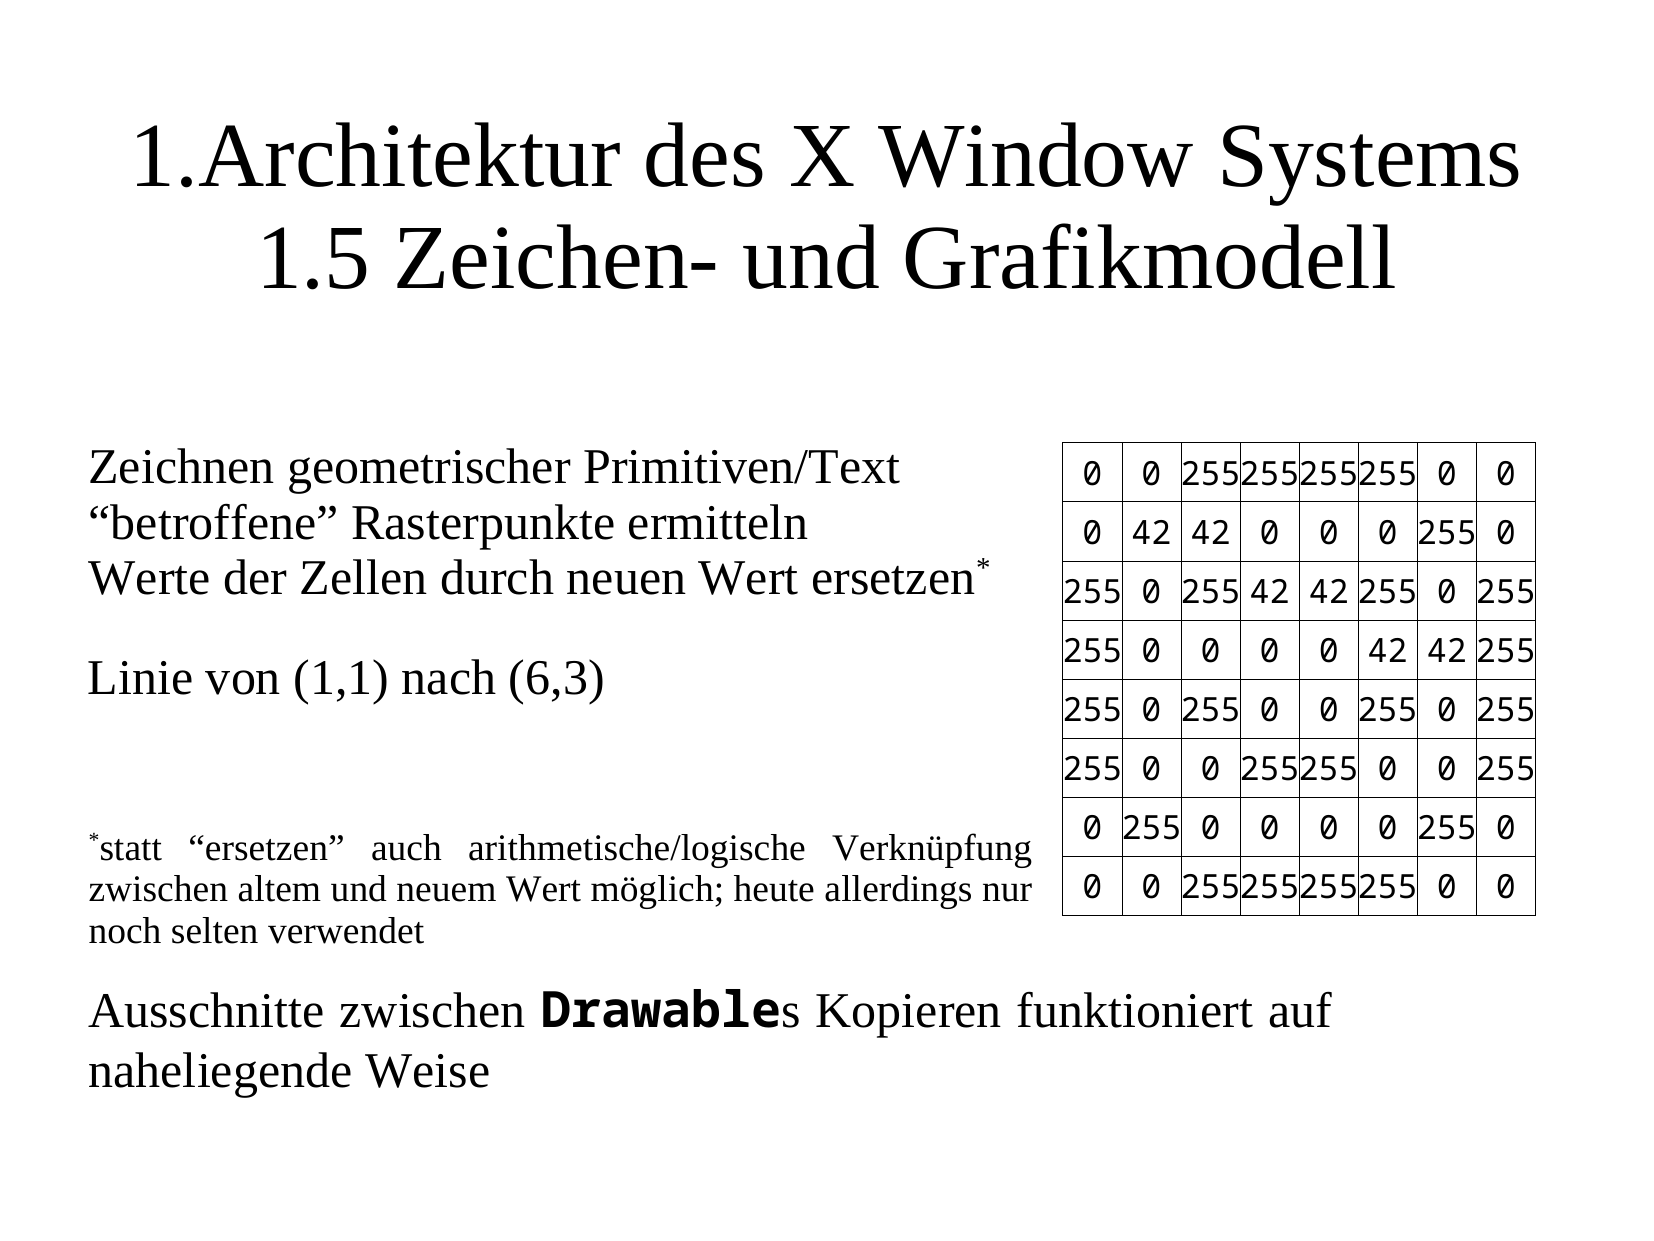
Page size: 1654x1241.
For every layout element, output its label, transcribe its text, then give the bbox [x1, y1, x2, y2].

text_box 0 [1123, 738, 1181, 797]
text_box 0 [1418, 562, 1476, 620]
text_box 0 [1122, 442, 1181, 501]
text_box 0 [1062, 856, 1122, 916]
text_box 42 [1299, 561, 1359, 621]
text_box 0 [1358, 797, 1417, 856]
text_box 255 [1062, 620, 1123, 679]
text_box 0 [1062, 442, 1122, 501]
text_box 255 [1476, 561, 1536, 620]
text_box 0 [1418, 857, 1476, 916]
text_box 255 [1299, 856, 1358, 916]
text_box 0 [1123, 562, 1181, 620]
text_box 255 [1417, 501, 1477, 562]
text_box 255 [1299, 442, 1358, 502]
text_box 0 [1241, 679, 1299, 738]
text_box 255 [1240, 856, 1299, 916]
text_box 0 [1181, 739, 1240, 797]
text_box 0 [1241, 502, 1299, 561]
text_box 0 [1476, 442, 1536, 501]
text_box 255 [1181, 856, 1240, 916]
text_box 0 [1062, 501, 1122, 561]
title 1.Architektur des X Window Systems 1.5 Zeichen- und Grafikmodell [121, 102, 1534, 311]
text_box 0 [1240, 798, 1299, 856]
text_box 0 [1240, 621, 1299, 679]
text_box 0 [1062, 798, 1122, 856]
text_box 255 [1417, 797, 1477, 857]
text_box 42 [1122, 501, 1181, 562]
text_box 255 [1181, 442, 1240, 501]
text_box 255 [1359, 561, 1418, 620]
text_box 42 [1417, 620, 1477, 680]
text_box 0 [1181, 621, 1240, 679]
text_box 0 [1417, 738, 1476, 797]
text_box 0 [1182, 797, 1240, 856]
text_box 255 [1358, 442, 1418, 502]
text_box 0 [1123, 620, 1181, 679]
text_box 255 [1181, 679, 1241, 739]
text_box 255 [1358, 856, 1418, 916]
text_box Ausschnitte zwischen Drawables Kopieren funktioniert auf naheliegende Weise [88, 974, 1536, 1092]
text_box 0 [1359, 739, 1417, 797]
text_box 255 [1477, 620, 1536, 679]
text_box 255 [1300, 738, 1359, 798]
text_box *statt “ersetzen” auch arithmetische/logische Verknüpfung zwischen altem und neuem Wert möglich; heute allerdings nur noch selten verwendet [88, 826, 1034, 952]
text_box 255 [1062, 561, 1123, 620]
text_box 255 [1122, 797, 1182, 857]
text_box 255 [1476, 738, 1536, 798]
text_box 0 [1477, 798, 1536, 856]
text_box 42 [1358, 620, 1417, 680]
text_box 0 [1476, 856, 1536, 916]
text_box 255 [1181, 562, 1240, 621]
text_box 0 [1477, 501, 1536, 561]
text_box 0 [1299, 798, 1358, 856]
text_box 0 [1123, 679, 1181, 738]
text_box 42 [1240, 561, 1299, 621]
text_box 255 [1240, 738, 1300, 798]
text_box 255 [1476, 679, 1536, 738]
text_box 0 [1418, 680, 1476, 738]
text_box Zeichnen geometrischer Primitiven/Text “betroffene” Rasterpunkte ermitteln Werte der Zellen durch neuen Wert ersetzen* [88, 439, 1020, 606]
text_box 255 [1062, 679, 1123, 738]
text_box 0 [1122, 857, 1181, 916]
text_box 255 [1358, 680, 1418, 739]
text_box 0 [1299, 502, 1359, 561]
text_box 0 [1418, 442, 1476, 501]
text_box 42 [1181, 501, 1241, 562]
text_box 0 [1359, 502, 1417, 561]
text_box Linie von (1,1) nach (6,3) [87, 649, 606, 705]
text_box 0 [1299, 679, 1358, 738]
text_box 255 [1062, 738, 1123, 798]
text_box 0 [1299, 621, 1358, 679]
text_box 255 [1240, 442, 1299, 502]
